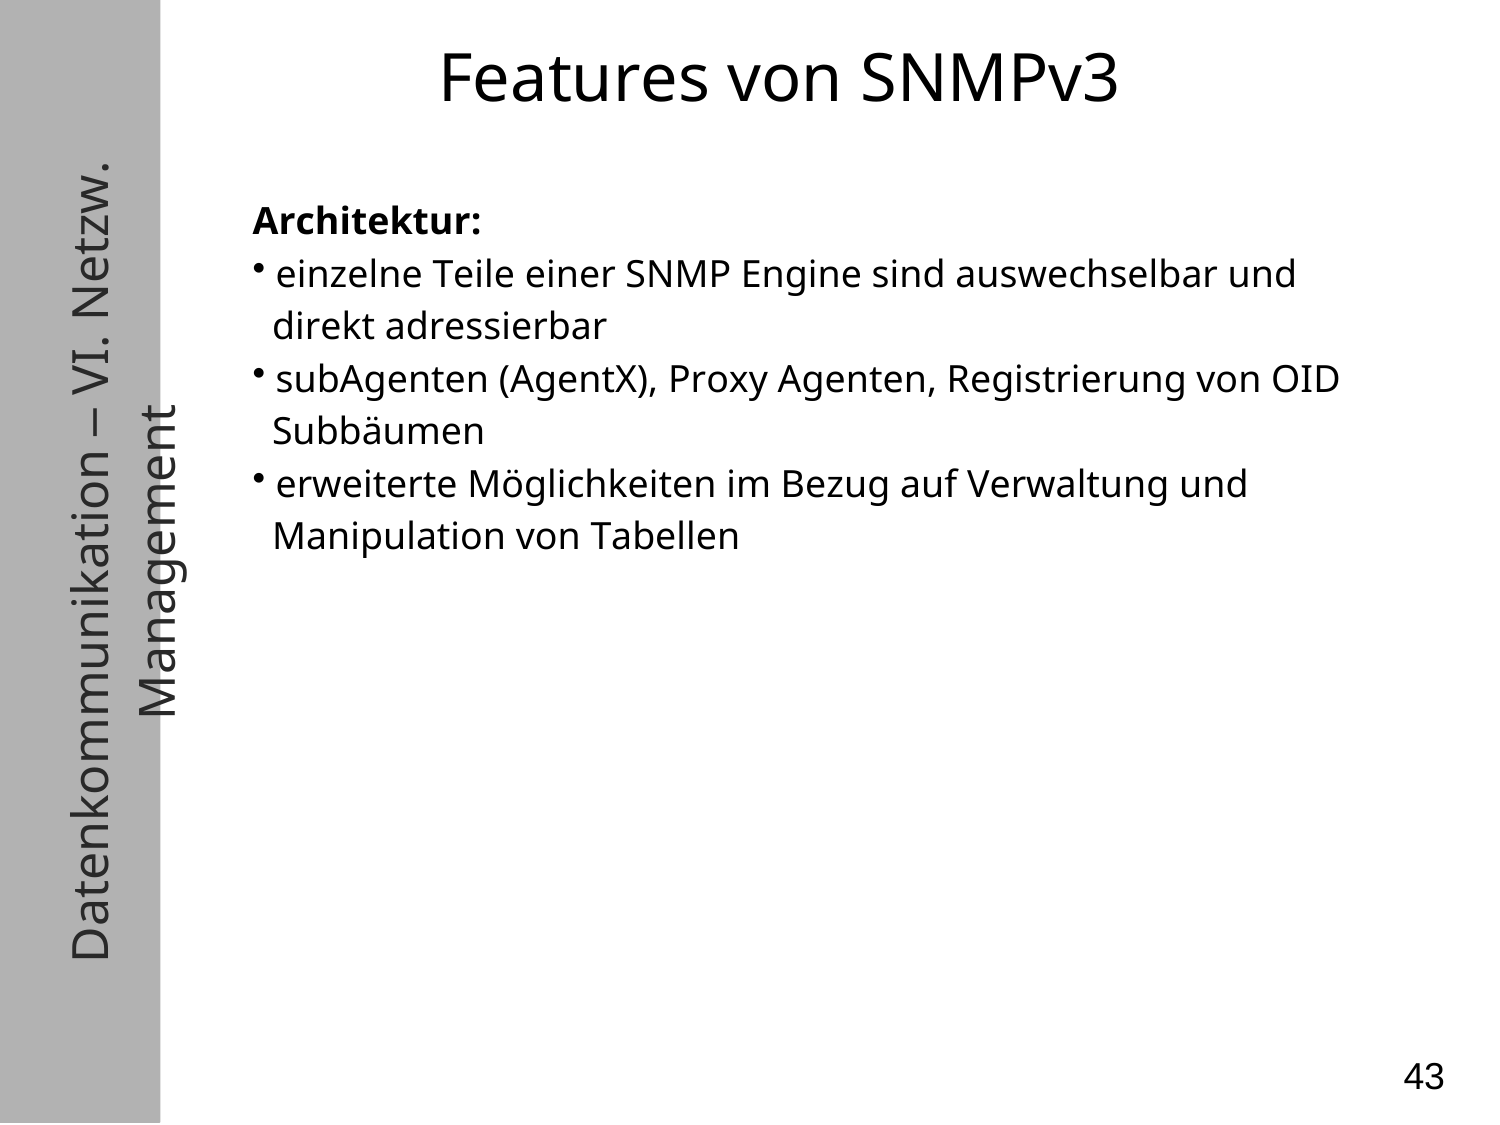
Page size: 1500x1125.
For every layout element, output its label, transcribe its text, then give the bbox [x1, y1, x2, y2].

text_box Datenkommunikation – VI. Netzw. Management [47, 1, 178, 1124]
text_box <number> [1403, 1056, 1479, 1106]
text_box Architektur: einzelne Teile einer SNMP Engine sind auswechselbar und direkt adressierbar subAgenten (AgentX), Proxy Agenten, Registrierung von OID Subbäumen erweiterte Möglichkeiten im Bezug auf Verwaltung und Manipulation von Tabellen [237, 187, 1448, 1125]
text_box Features von SNMPv3 [429, 27, 1130, 123]
text_box [0, 0, 160, 1123]
